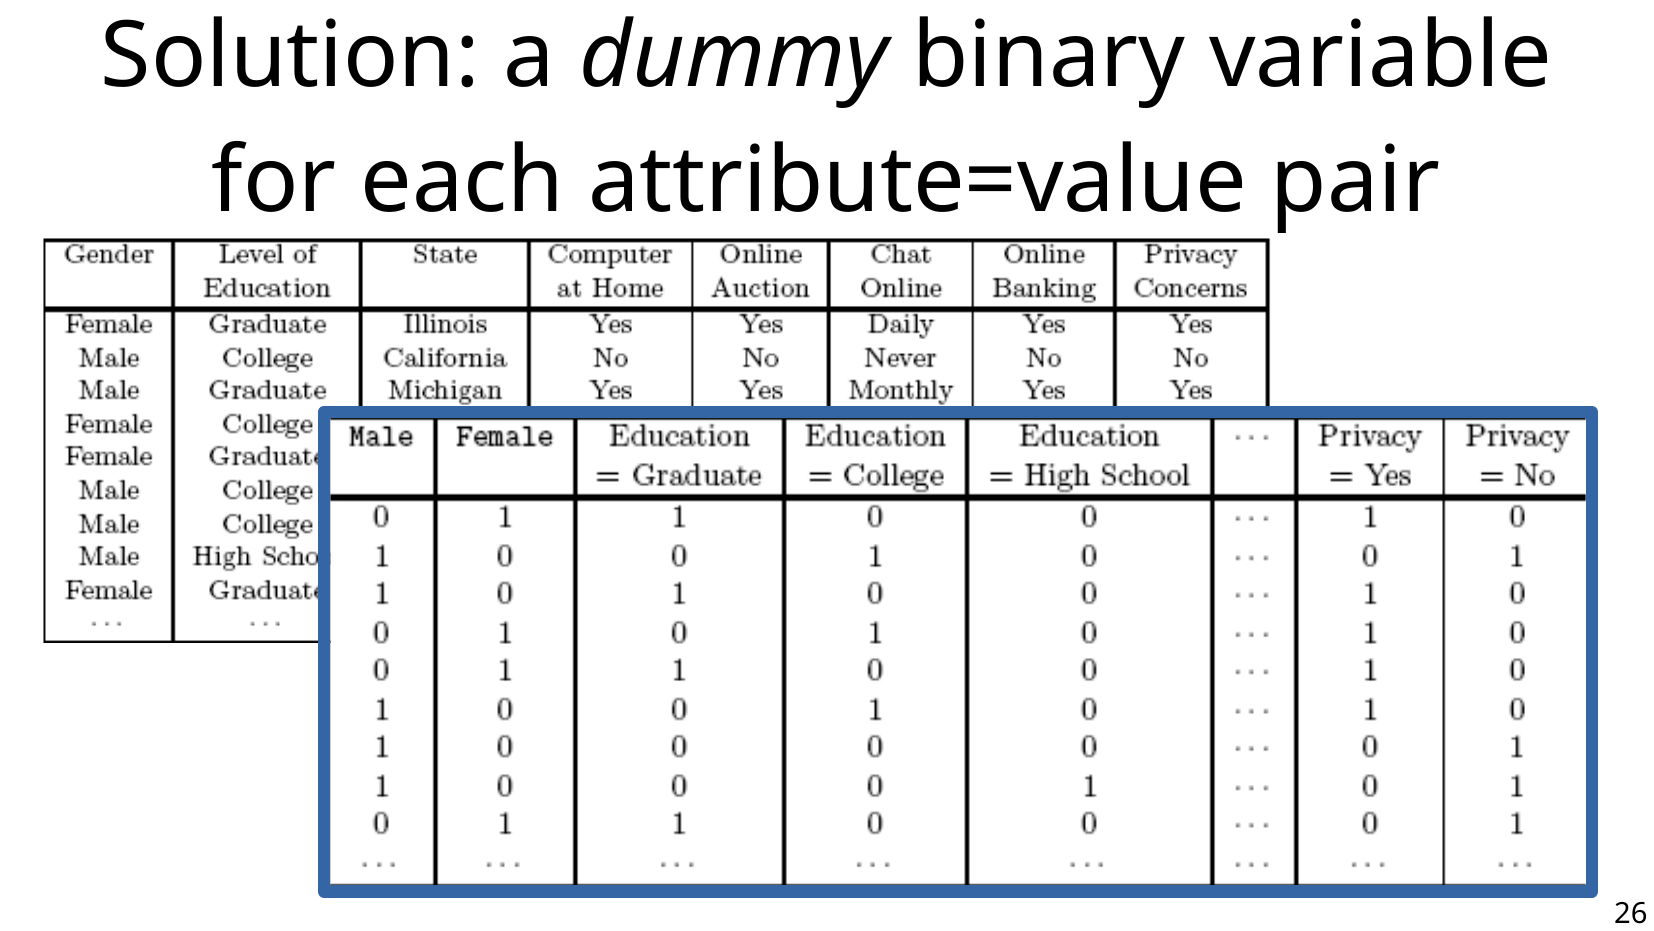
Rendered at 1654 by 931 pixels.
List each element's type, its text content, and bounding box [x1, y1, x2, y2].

picture [330, 418, 1586, 886]
title Solution: a dummy binary variable for each attribute=value pair [82, 1, 1571, 226]
picture [42, 237, 1272, 643]
